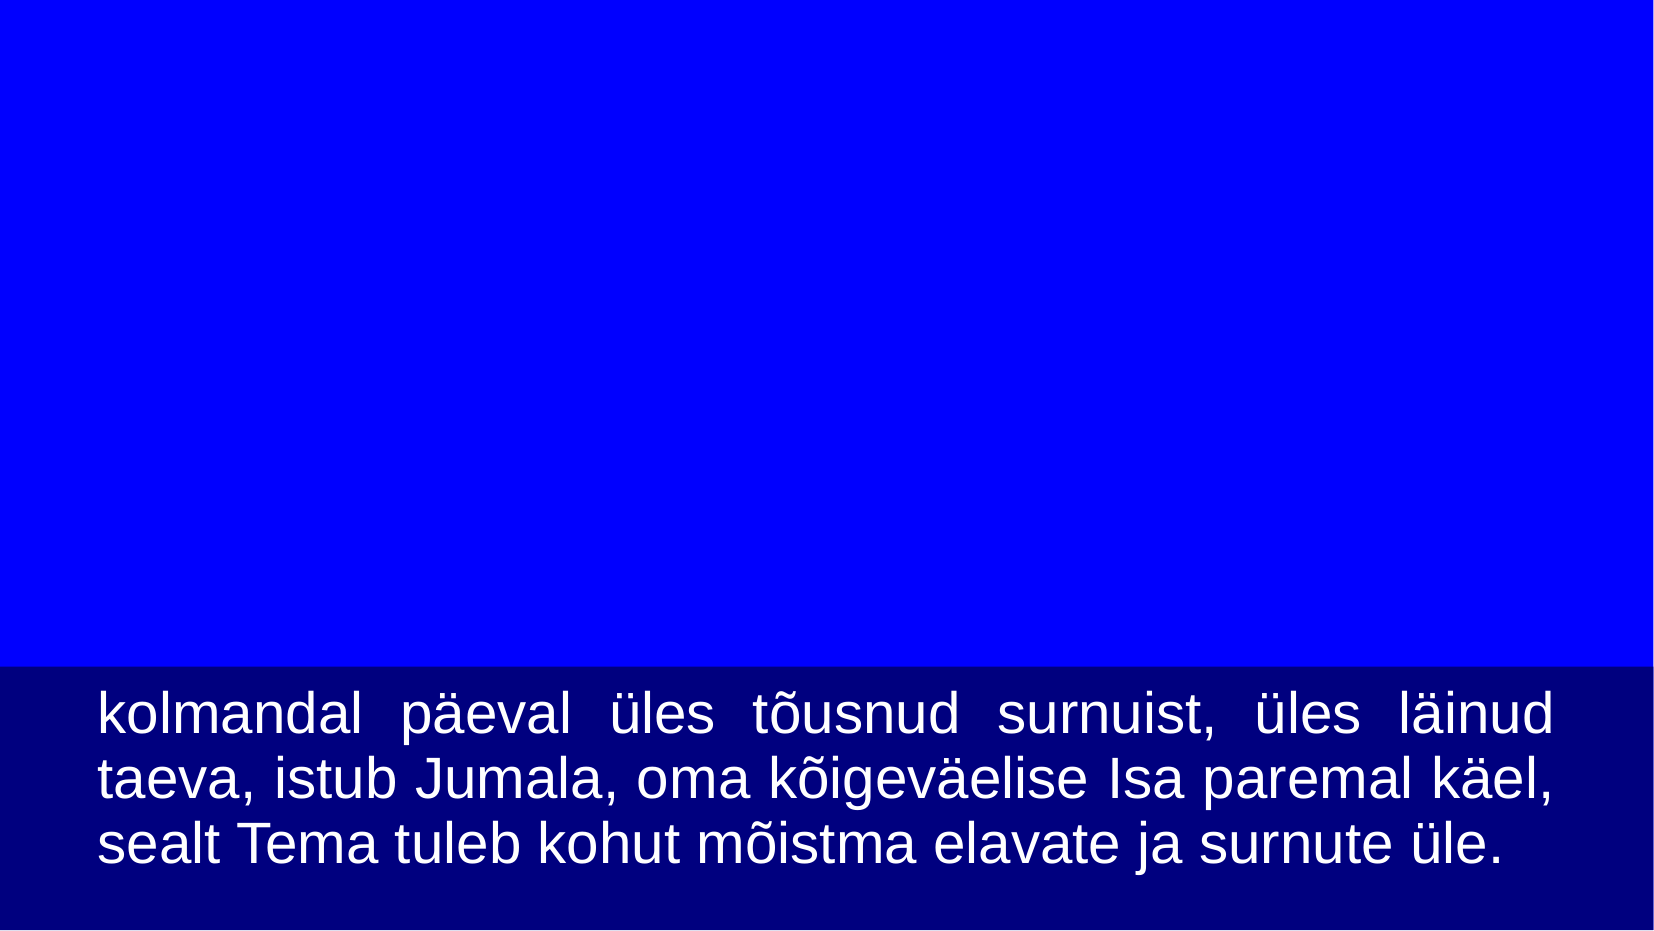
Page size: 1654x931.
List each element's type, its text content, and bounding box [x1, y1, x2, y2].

text_box [0, 666, 1654, 931]
text_box kolmandal päeval üles tõusnud surnuist, üles läinud taeva, istub Jumala, oma kõigeväelise Isa paremal käel, sealt Tema tuleb kohut mõistma elavate ja surnute üle. [82, 608, 1571, 884]
